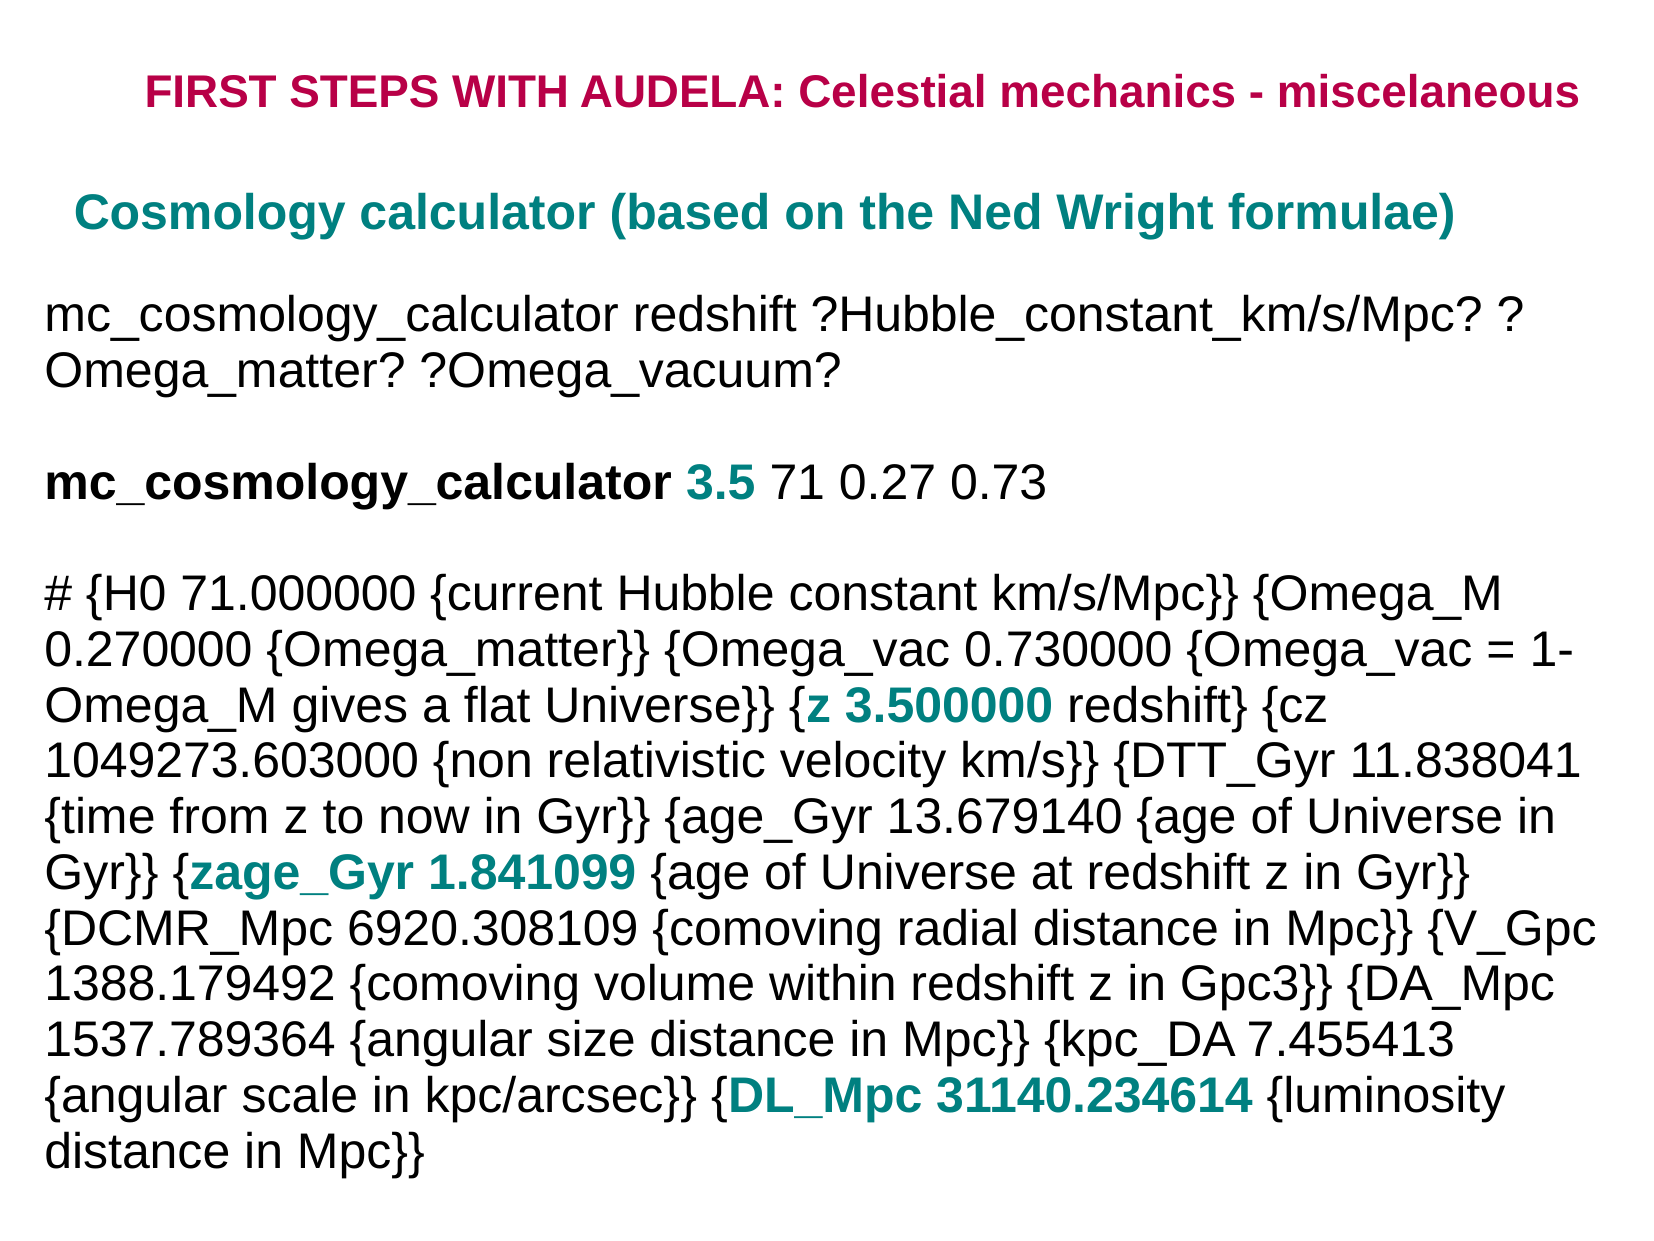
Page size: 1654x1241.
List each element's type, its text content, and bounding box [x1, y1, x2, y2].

text_box mc_cosmology_calculator redshift ?Hubble_constant_km/s/Mpc? ?Omega_matter? ?Omega_vacuum? mc_cosmology_calculator 3.5 71 0.27 0.73 # {H0 71.000000 {current Hubble constant km/s/Mpc}} {Omega_M 0.270000 {Omega_matter}} {Omega_vac 0.730000 {Omega_vac = 1-Omega_M gives a flat Universe}} {z 3.500000 redshift} {cz 1049273.603000 {non relativistic velocity km/s}} {DTT_Gyr 11.838041 {time from z to now in Gyr}} {age_Gyr 13.679140 {age of Universe in Gyr}} {zage_Gyr 1.841099 {age of Universe at redshift z in Gyr}} {DCMR_Mpc 6920.308109 {comoving radial distance in Mpc}} {V_Gpc 1388.179492 {comoving volume within redshift z in Gpc3}} {DA_Mpc 1537.789364 {angular size distance in Mpc}} {kpc_DA 7.455413 {angular scale in kpc/arcsec}} {DL_Mpc 31140.234614 {luminosity distance in Mpc}} [29, 279, 1625, 1241]
text_box FIRST STEPS WITH AUDELA: Celestial mechanics - miscelaneous [129, 59, 1597, 127]
text_box Cosmology calculator (based on the Ned Wright formulae) [59, 177, 1472, 249]
